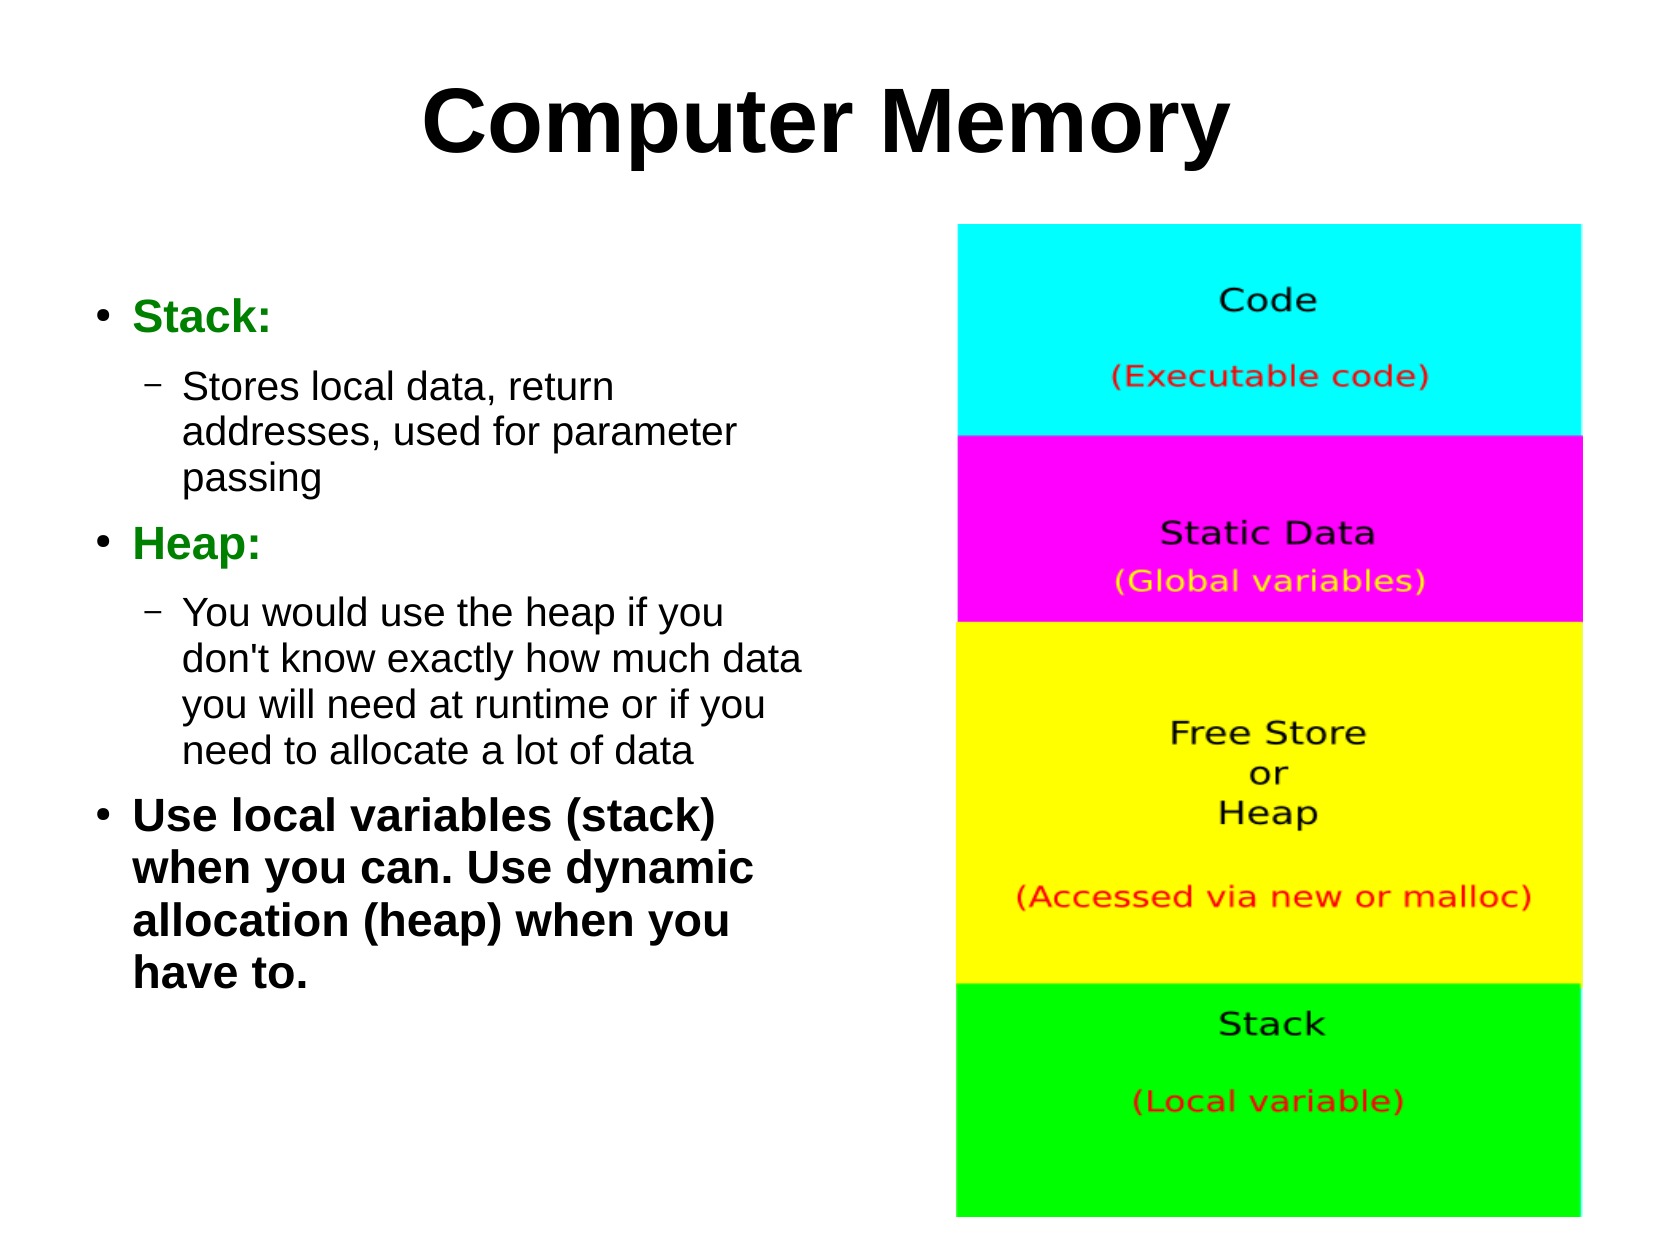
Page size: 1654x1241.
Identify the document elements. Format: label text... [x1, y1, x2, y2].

list Stack: Stores local data, return addresses, used for parameter passing Heap: You would use the heap if you don't know exactly how much data you will need at runtime or if you need to allocate a lot of data Use local variables (stack) when you can. Use dynamic allocation (heap) when you have to. [82, 290, 809, 1010]
title Computer Memory [82, 17, 1571, 225]
picture [956, 224, 1583, 1217]
